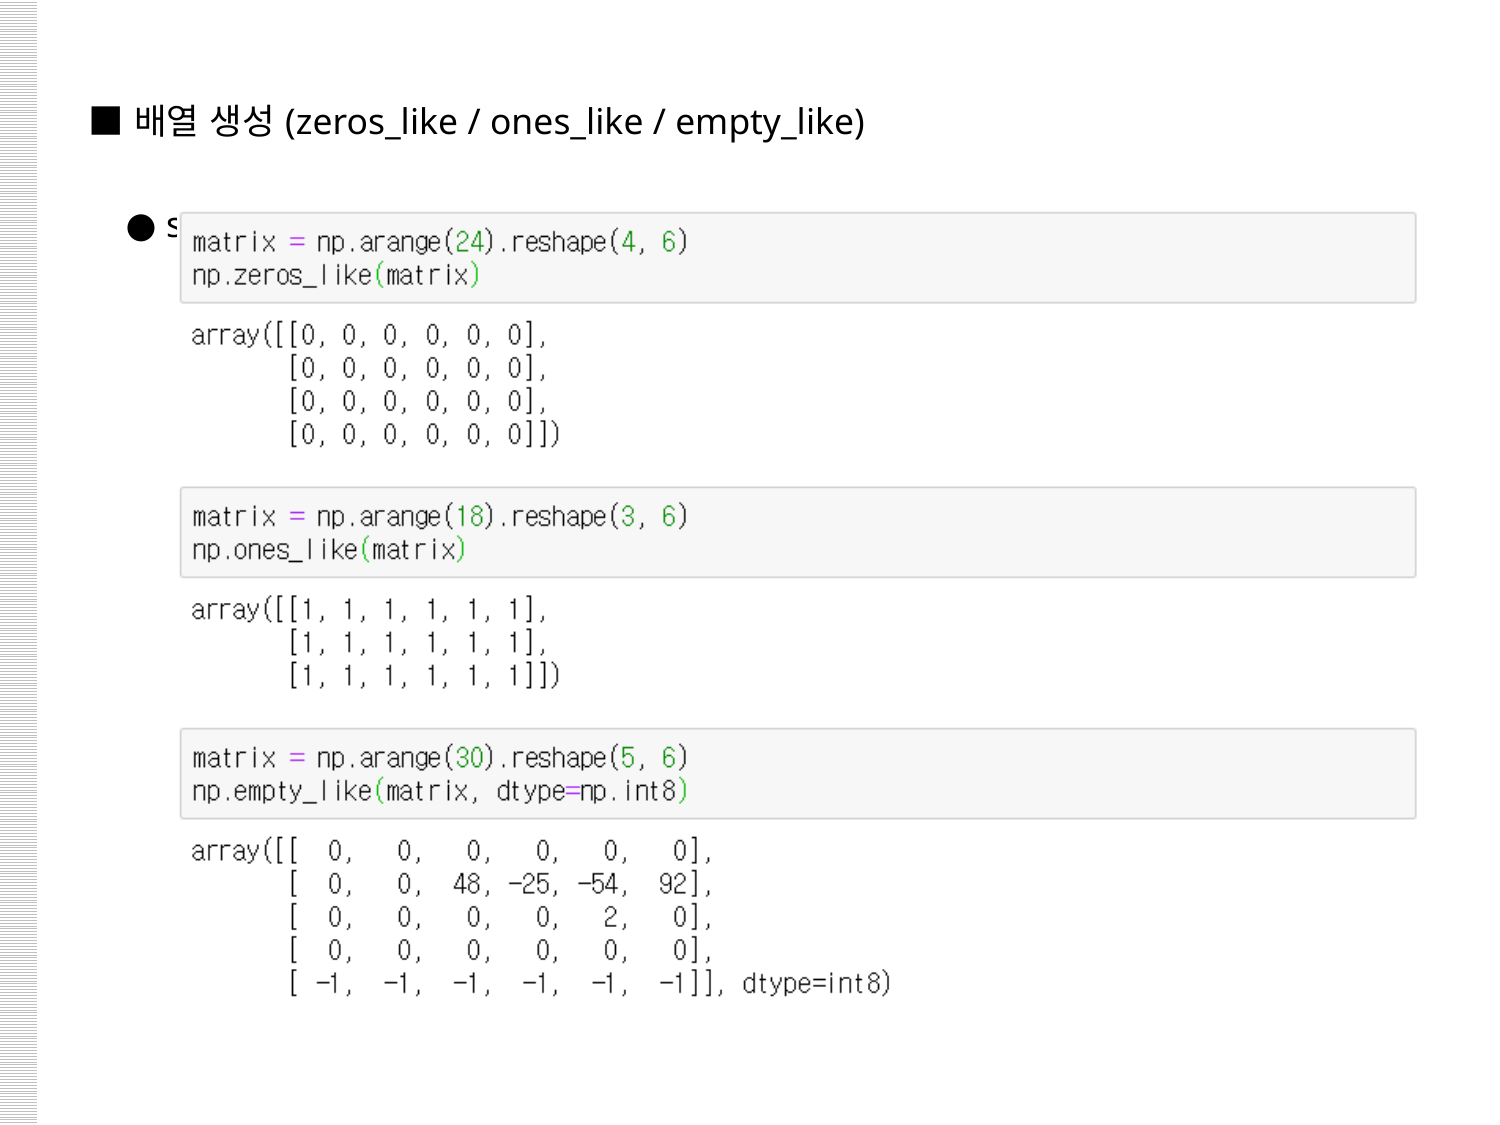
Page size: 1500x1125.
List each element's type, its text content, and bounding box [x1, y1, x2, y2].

picture [177, 206, 1420, 1009]
text_box ■ 배열 생성 (zeros_like / ones_like / empty_like) ● shape을 명시하여 배열을 만들지 않고 다른 배열과 같은 shape으로 생성 [73, 33, 1453, 990]
